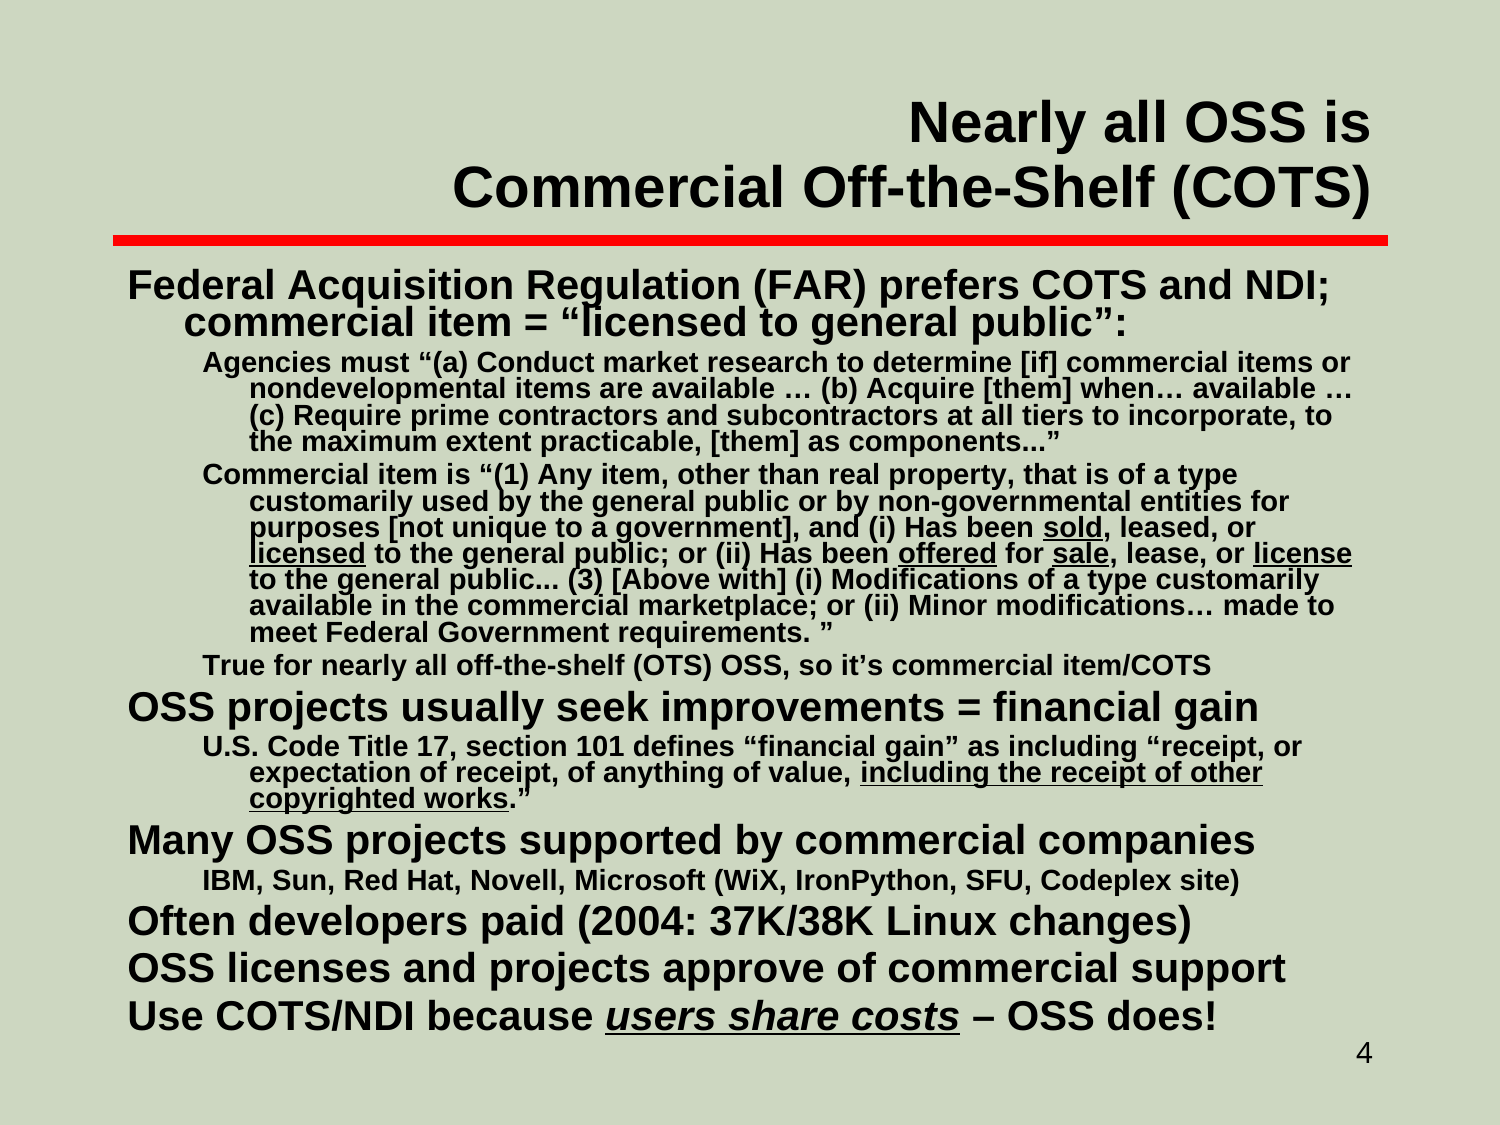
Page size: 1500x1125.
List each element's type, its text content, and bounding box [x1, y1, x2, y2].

list Federal Acquisition Regulation (FAR) prefers COTS and NDI; commercial item = “licensed to general public”: Agencies must “(a) Conduct market research to determine [if] commercial items or nondevelopmental items are available … (b) Acquire [them] when… available … (c) Require prime contractors and subcontractors at all tiers to incorporate, to the maximum extent practicable, [them] as components...” Commercial item is “(1) Any item, other than real property, that is of a type customarily used by the general public or by non-governmental entities for purposes [not unique to a government], and (i) Has been sold, leased, or licensed to the general public; or (ii) Has been offered for sale, lease, or license to the general public... (3) [Above with] (i) Modifications of a type customarily available in the commercial marketplace; or (ii) Minor modifications… made to meet Federal Government requirements. ” True for nearly all off-the-shelf (OTS) OSS, so it’s commercial item/COTS OSS projects usually seek improvements = financial gain U.S. Code Title 17, section 101 defines “financial gain” as including “receipt, or expectation of receipt, of anything of value, including the receipt of other copyrighted works.” Many OSS projects supported by commercial companies IBM, Sun, Red Hat, Novell, Microsoft (WiX, IronPython, SFU, Codeplex site) Often developers paid (2004: 37K/38K Linux changes) OSS licenses and projects approve of commercial support Use COTS/NDI because users share costs – OSS does! [112, 262, 1388, 1125]
title Nearly all OSS is Commercial Off-the-Shelf (COTS) [337, 77, 1388, 233]
